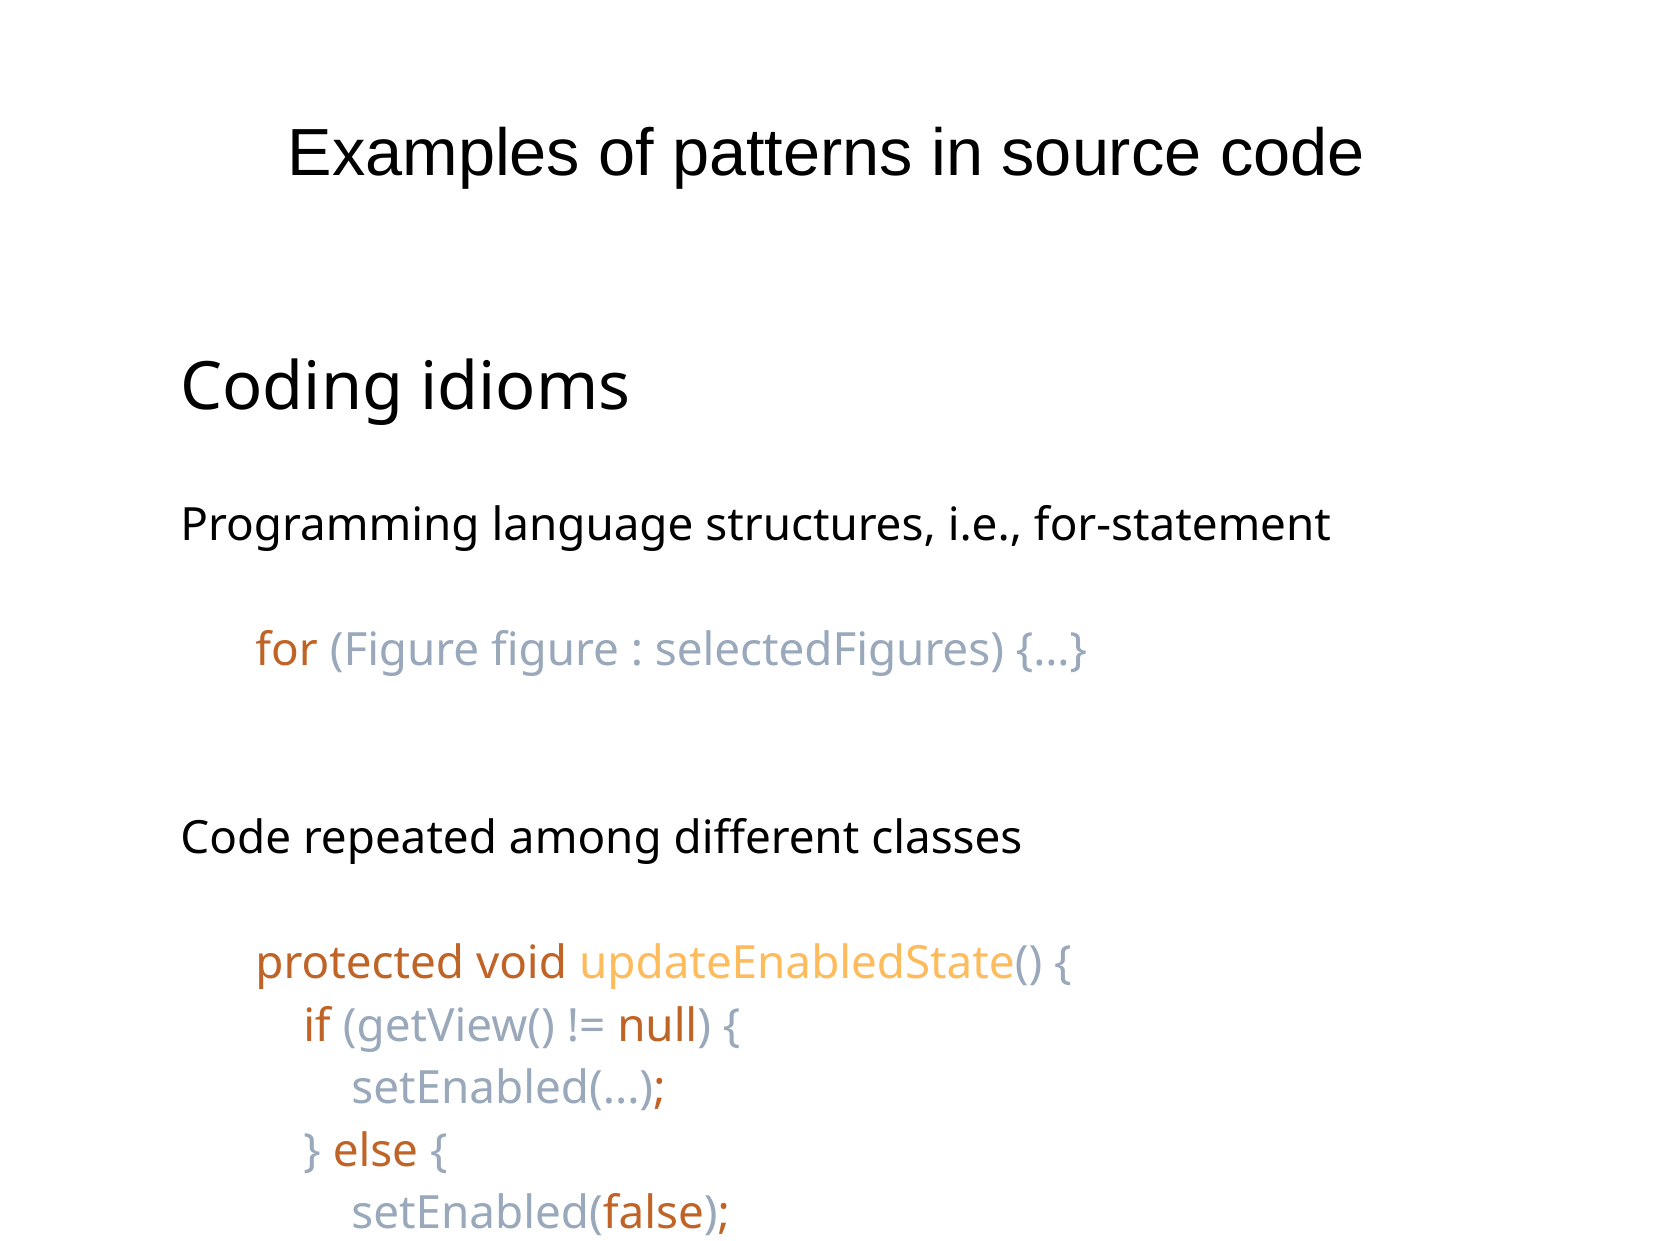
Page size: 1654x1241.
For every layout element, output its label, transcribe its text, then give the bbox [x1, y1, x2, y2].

title Examples of patterns in source code [82, 49, 1571, 257]
text_box Coding idioms Programming language structures, i.e., for-statement for (Figure figure : selectedFigures) {…} Code repeated among different classes protected void updateEnabledState() { if (getView() != null) { setEnabled(...); } else { setEnabled(false); } } [165, 331, 1557, 1224]
